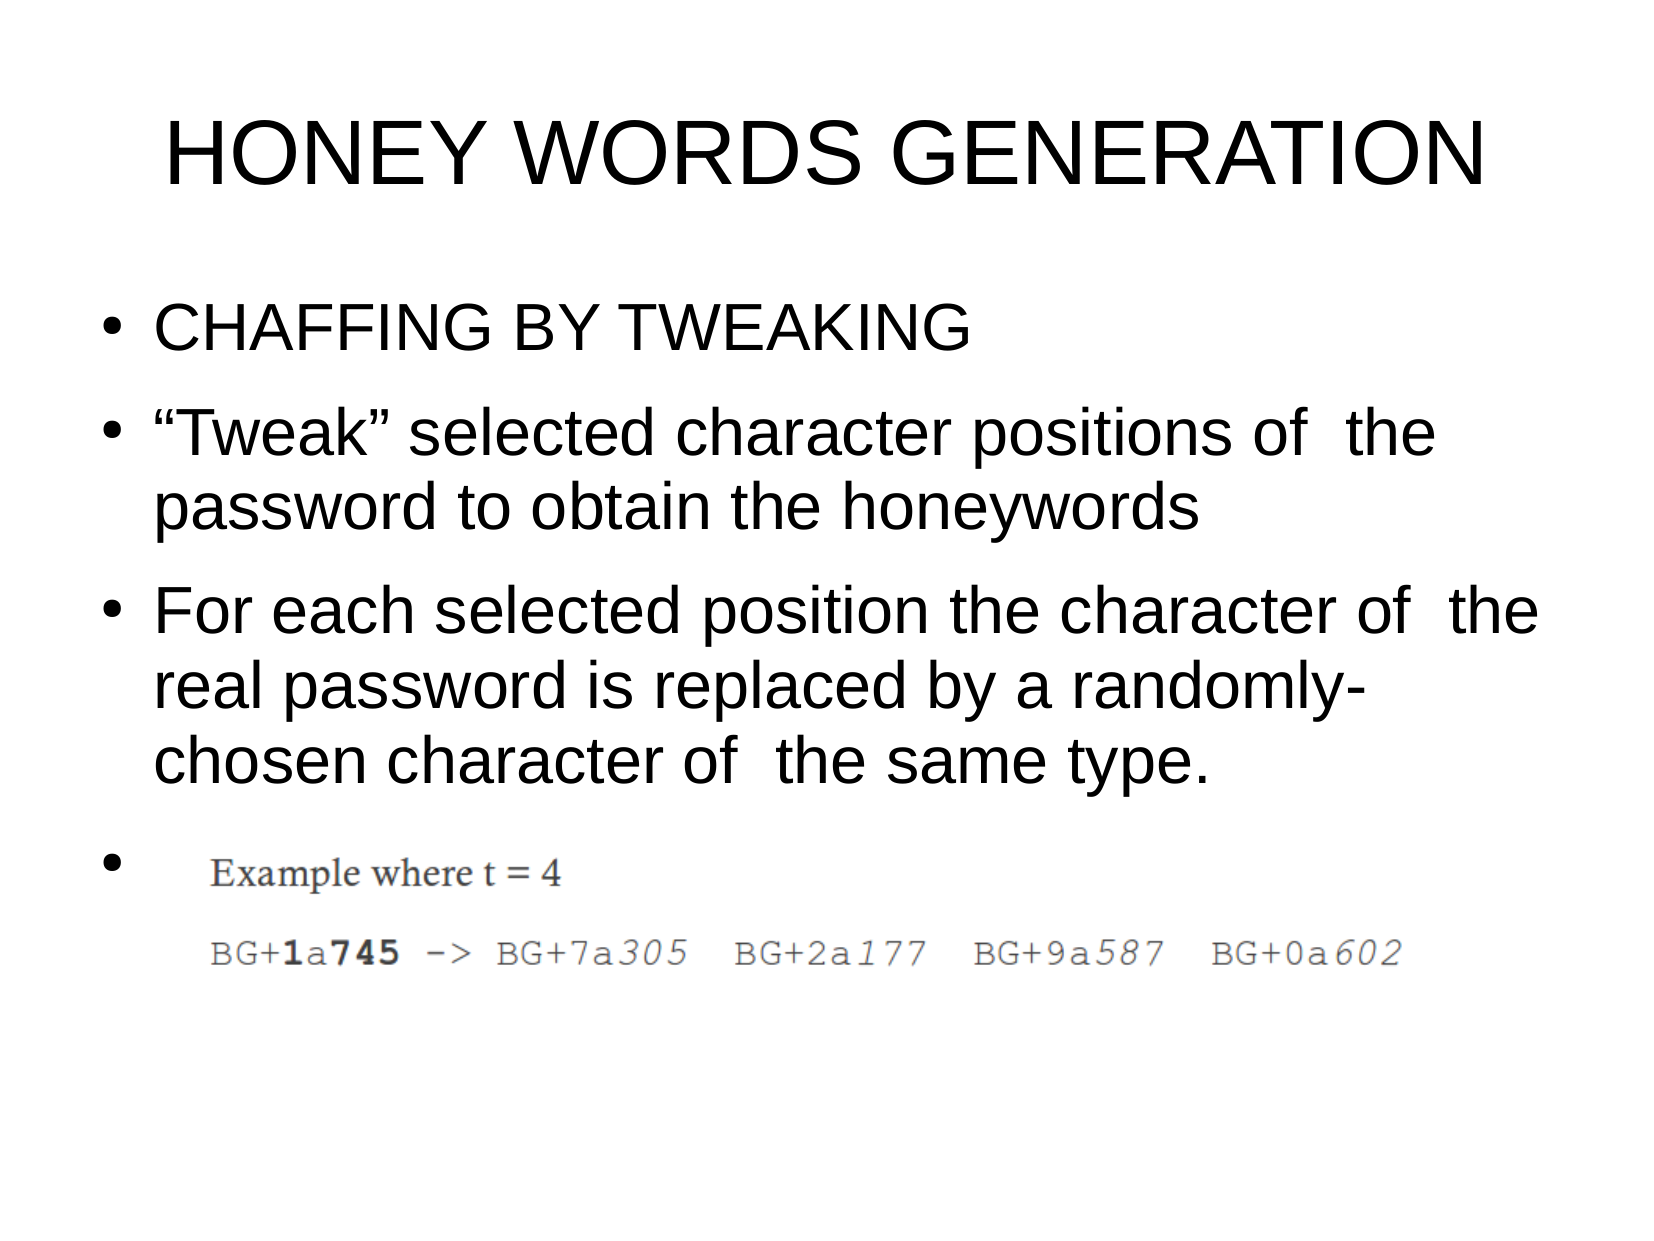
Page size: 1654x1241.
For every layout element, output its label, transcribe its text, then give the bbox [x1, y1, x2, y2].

picture [185, 850, 1430, 987]
list CHAFFING BY TWEAKING “Tweak” selected character positions of the password to obtain the honeywords For each selected position the character of the real password is replaced by a randomly-chosen character of the same type. [82, 290, 1571, 1010]
title HONEY WORDS GENERATION [82, 49, 1571, 257]
